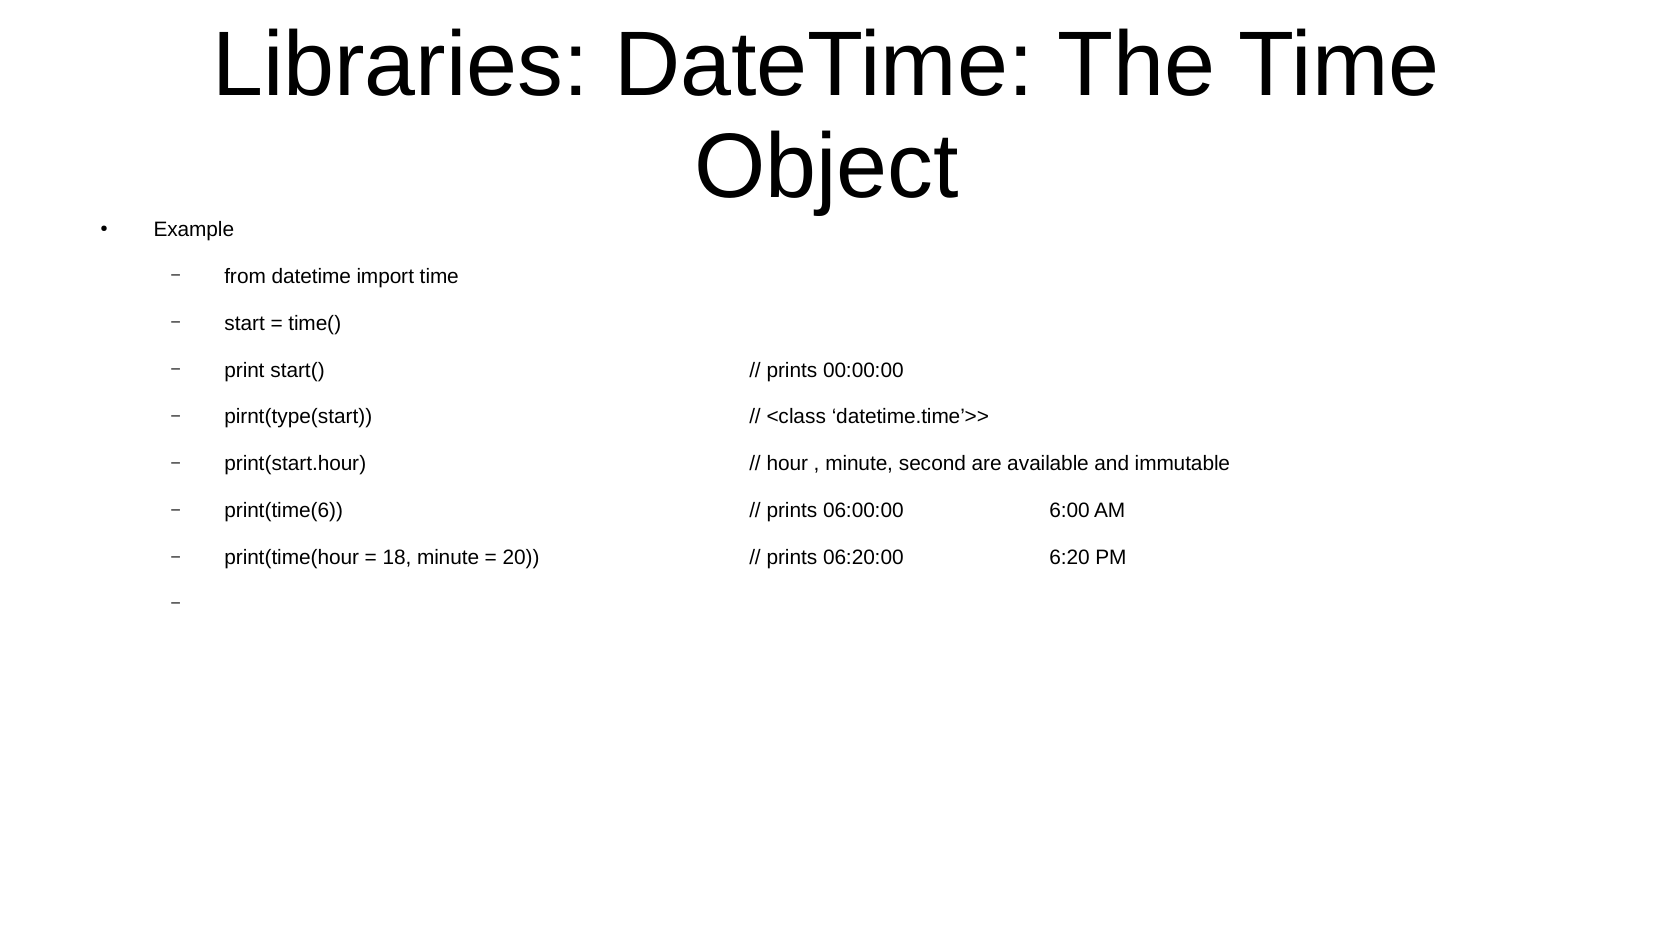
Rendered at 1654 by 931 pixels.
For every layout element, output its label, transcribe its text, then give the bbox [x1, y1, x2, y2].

title Libraries: DateTime: The Time Object [82, 12, 1571, 217]
list Example from datetime import time start = time() print start() // prints 00:00:00 pirnt(type(start)) // <class ‘datetime.time’>> print(start.hour) // hour , minute, second are available and immutable print(time(6)) // prints 06:00:00 6:00 AM print(time(hour = 18, minute = 20)) // prints 06:20:00 6:20 PM [82, 217, 1636, 916]
